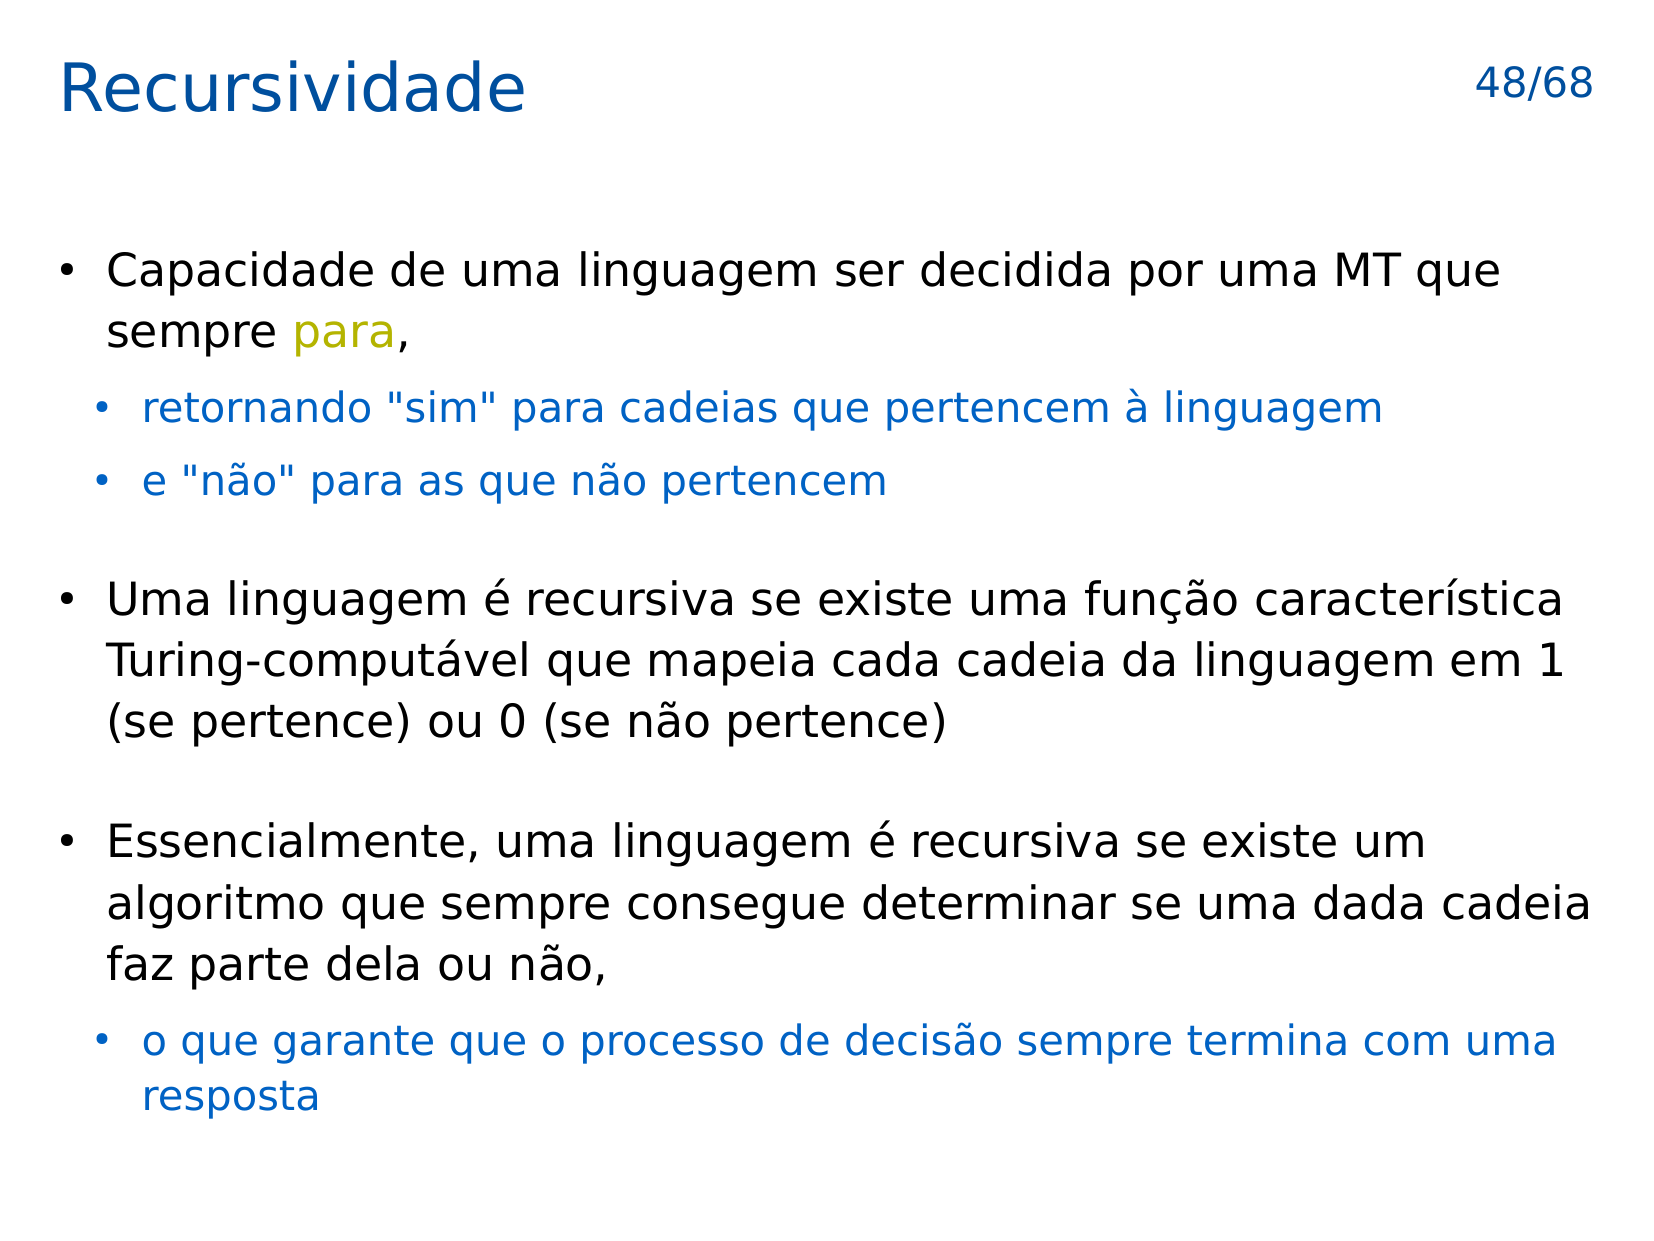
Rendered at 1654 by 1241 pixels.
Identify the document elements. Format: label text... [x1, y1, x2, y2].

title Recursividade [59, 29, 1625, 148]
list Capacidade de uma linguagem ser decidida por uma MT que sempre para, retornando "sim" para cadeias que pertencem à linguagem e "não" para as que não pertencem Uma linguagem é recursiva se existe uma função característica Turing-computável que mapeia cada cadeia da linguagem em 1 (se pertence) ou 0 (se não pertence) Essencialmente, uma linguagem é recursiva se existe um algoritmo que sempre consegue determinar se uma dada cadeia faz parte dela ou não, o que garante que o processo de decisão sempre termina com uma resposta [59, 236, 1595, 1211]
